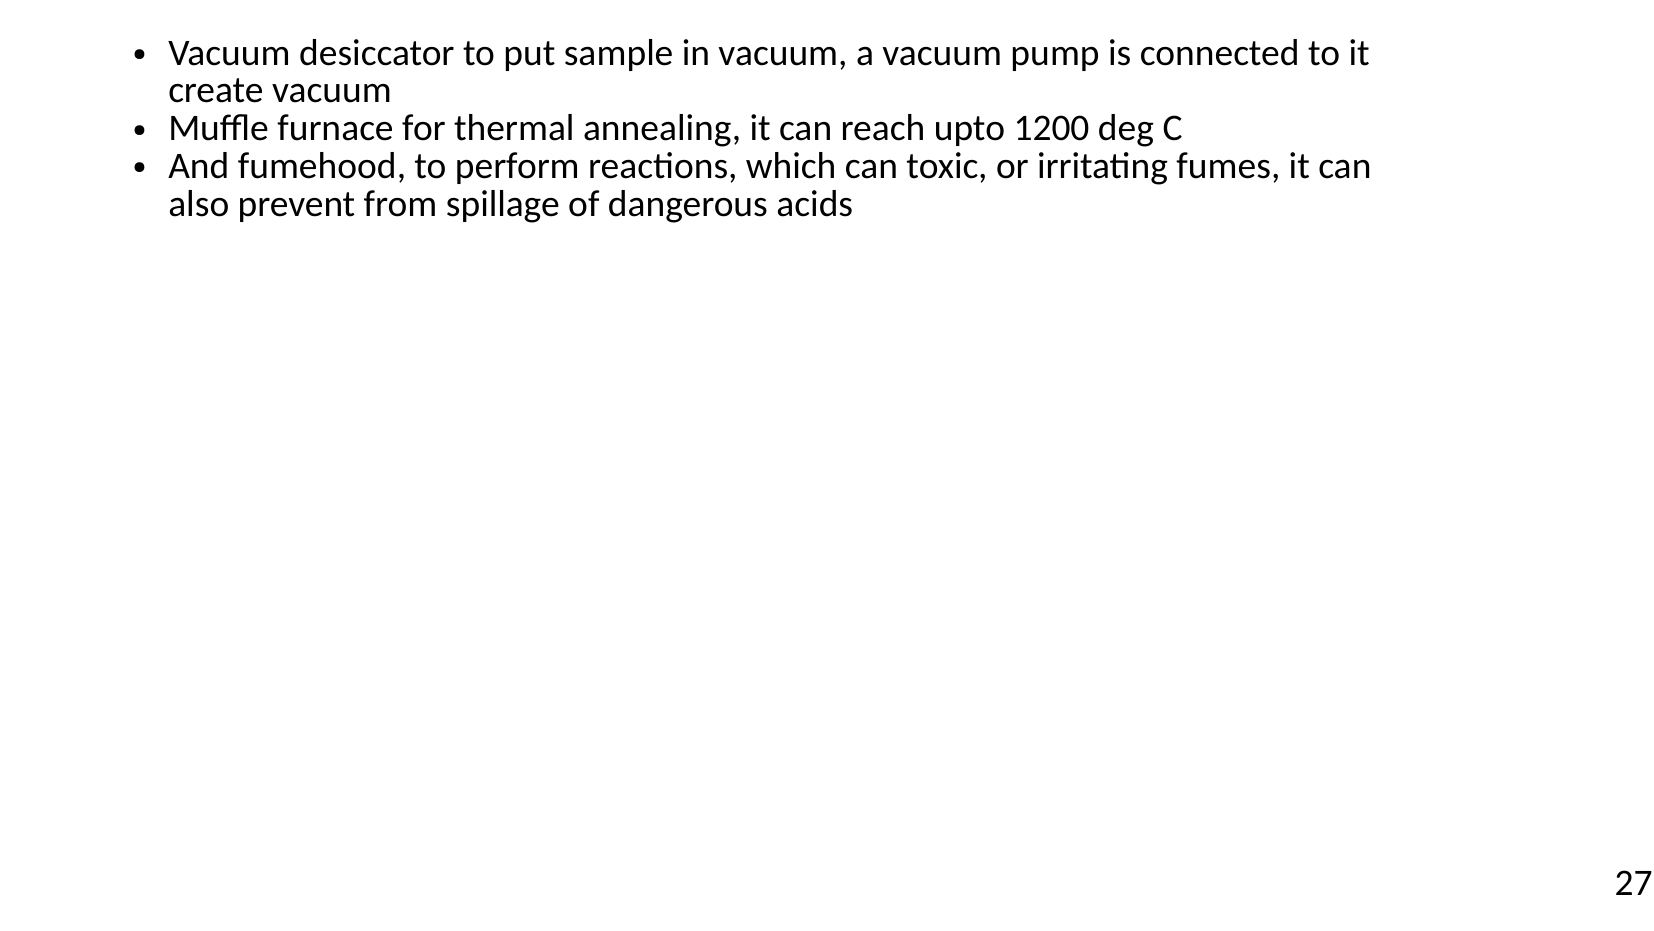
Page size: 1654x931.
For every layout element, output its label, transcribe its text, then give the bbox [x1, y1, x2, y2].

text_box <number> [1479, 860, 1654, 931]
text_box Vacuum desiccator to put sample in vacuum, a vacuum pump is connected to it create vacuum Muffle furnace for thermal annealing, it can reach upto 1200 deg C And fumehood, to perform reactions, which can toxic, or irritating fumes, it can also prevent from spillage of dangerous acids [118, 29, 1447, 234]
